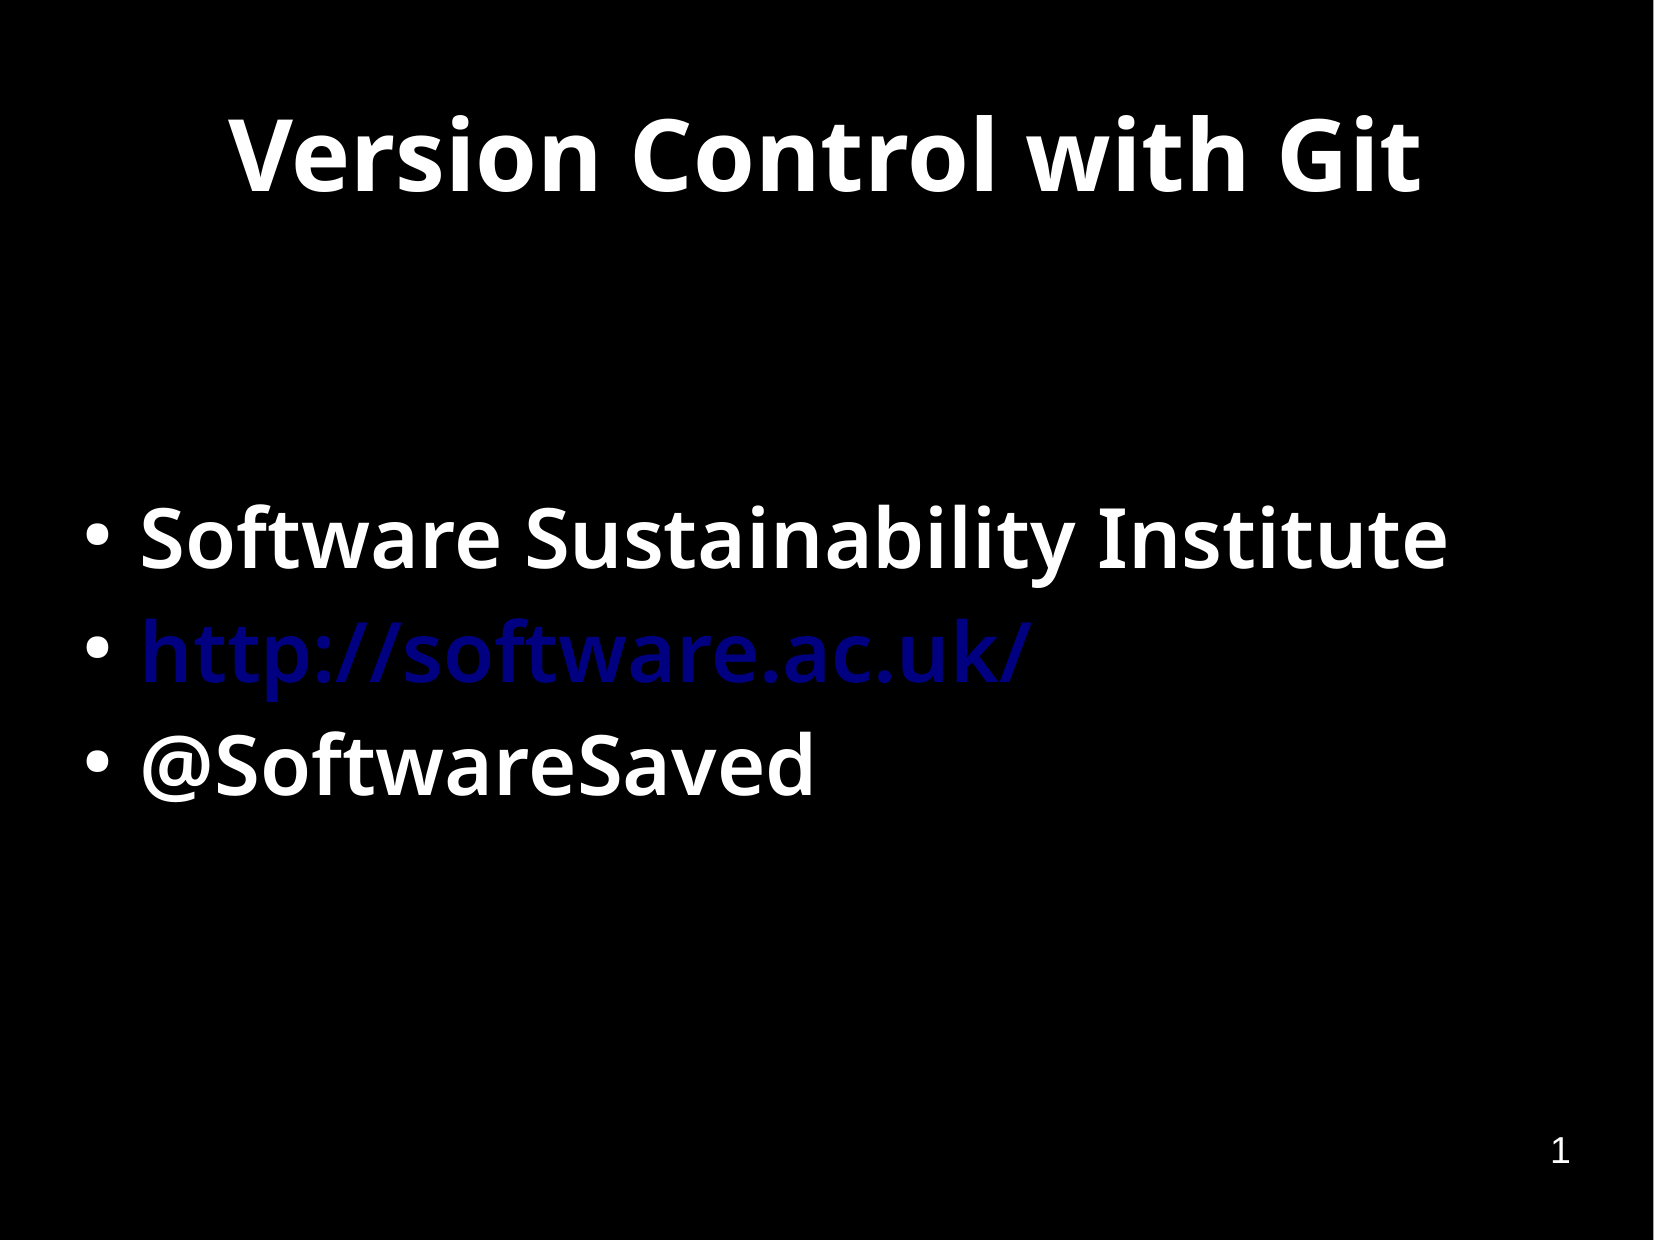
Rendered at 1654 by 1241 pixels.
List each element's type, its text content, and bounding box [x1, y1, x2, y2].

text_box 1 [1535, 1122, 1586, 1179]
title Version Control with Git [82, 49, 1571, 257]
subtitle Software Sustainability Institute http://software.ac.uk/ @SoftwareSaved [82, 290, 1571, 1010]
